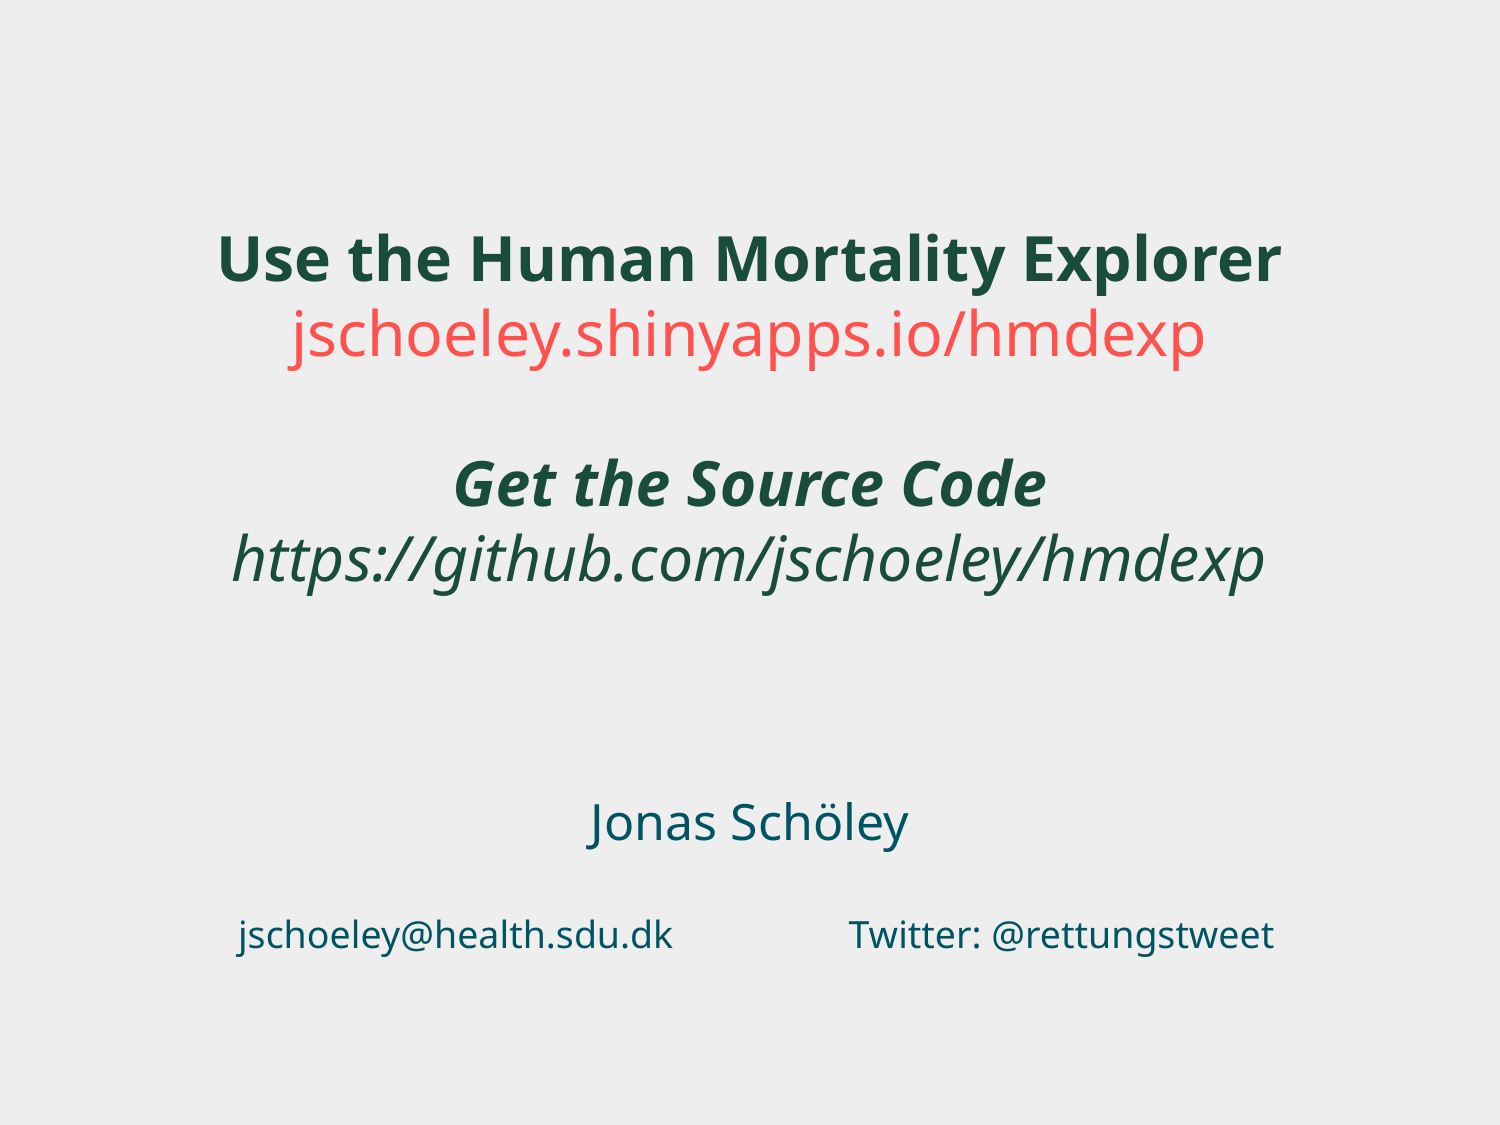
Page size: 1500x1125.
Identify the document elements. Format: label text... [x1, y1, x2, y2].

text_box jschoeley@health.sdu.dk [223, 878, 716, 988]
text_box Use the Human Mortality Explorer jschoeley.shinyapps.io/hmdexp Get the Source Code https://github.com/jschoeley/hmdexp [51, 203, 1449, 617]
text_box Twitter: @rettungstweet [797, 878, 1290, 988]
text_box Jonas Schöley [550, 775, 950, 846]
